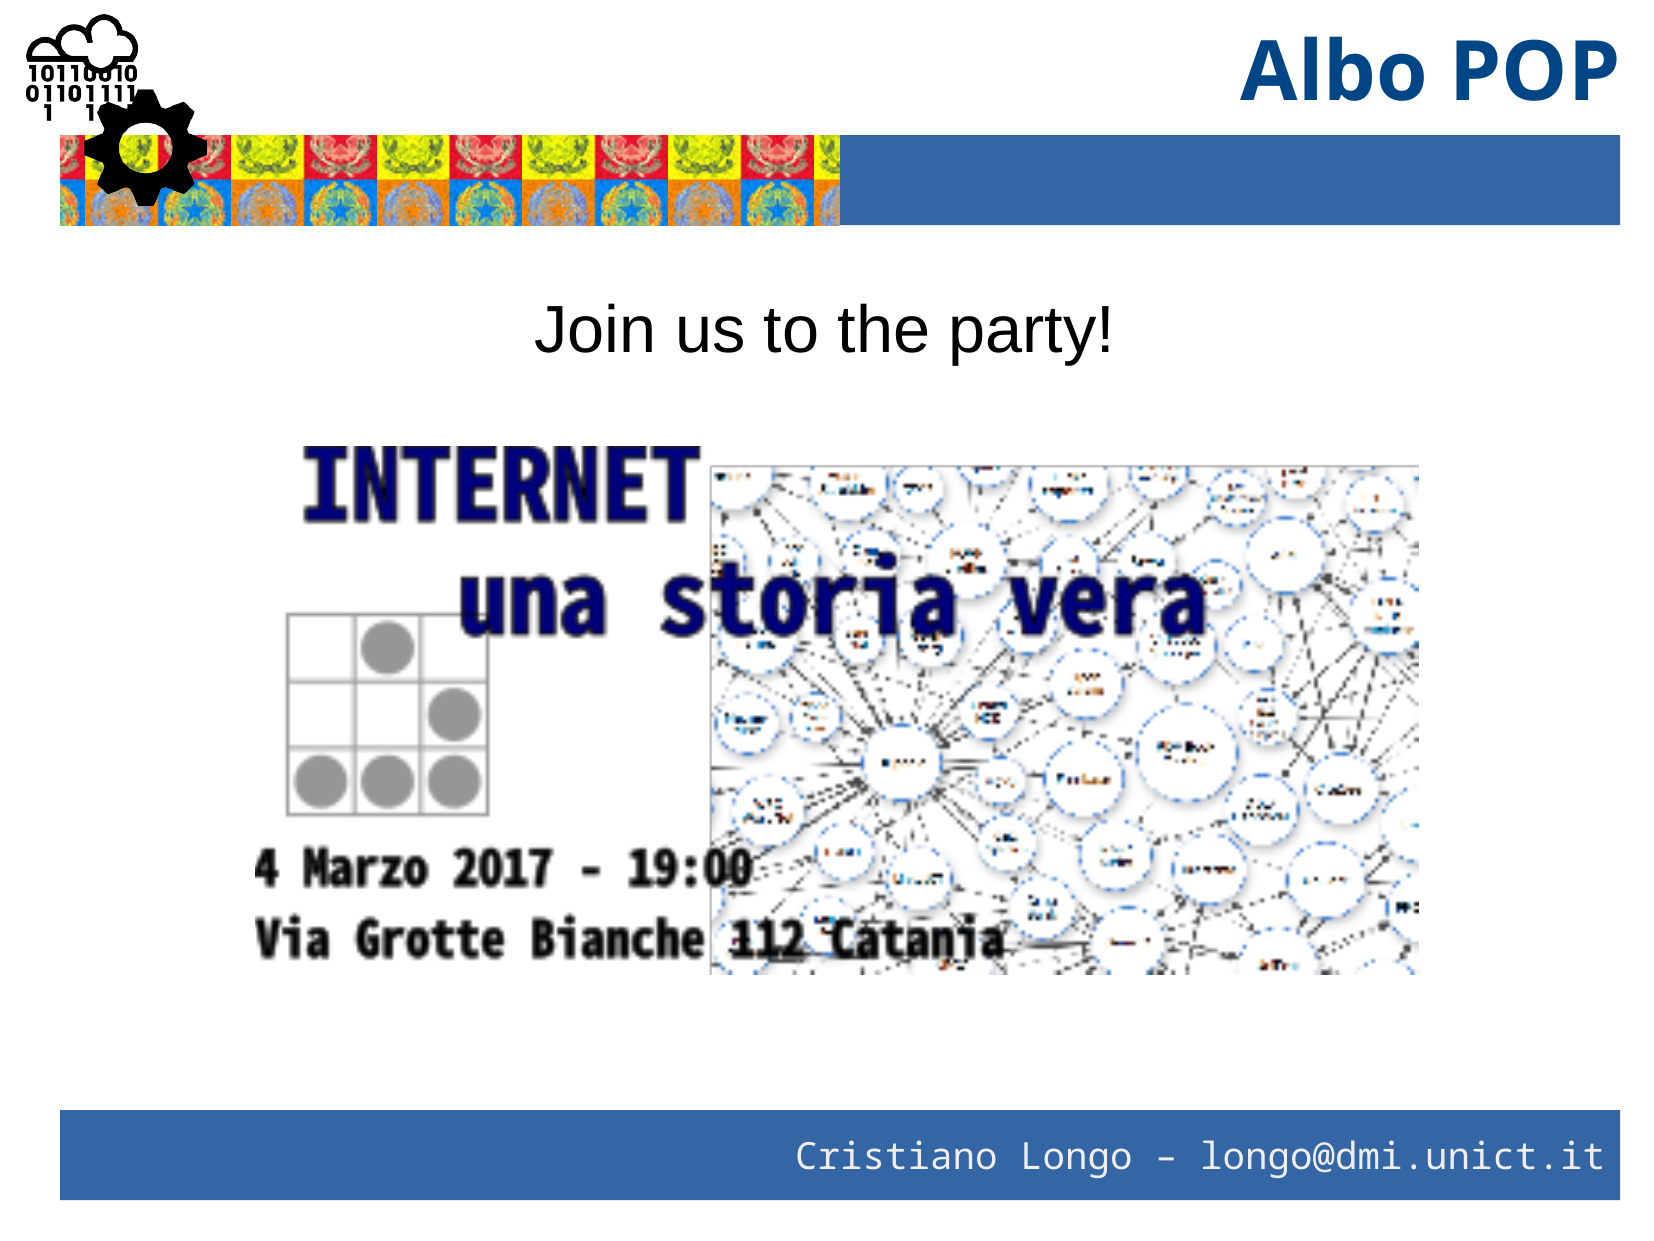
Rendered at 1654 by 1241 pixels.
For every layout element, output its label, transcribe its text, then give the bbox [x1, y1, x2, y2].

text_box Join us to the party! [60, 285, 1591, 375]
text_box [60, 135, 1621, 226]
picture [26, 14, 207, 206]
picture [255, 446, 1419, 976]
text_box Albo POP [982, 4, 1636, 124]
text_box Cristiano Longo – longo@dmi.unict.it [60, 1110, 1621, 1201]
